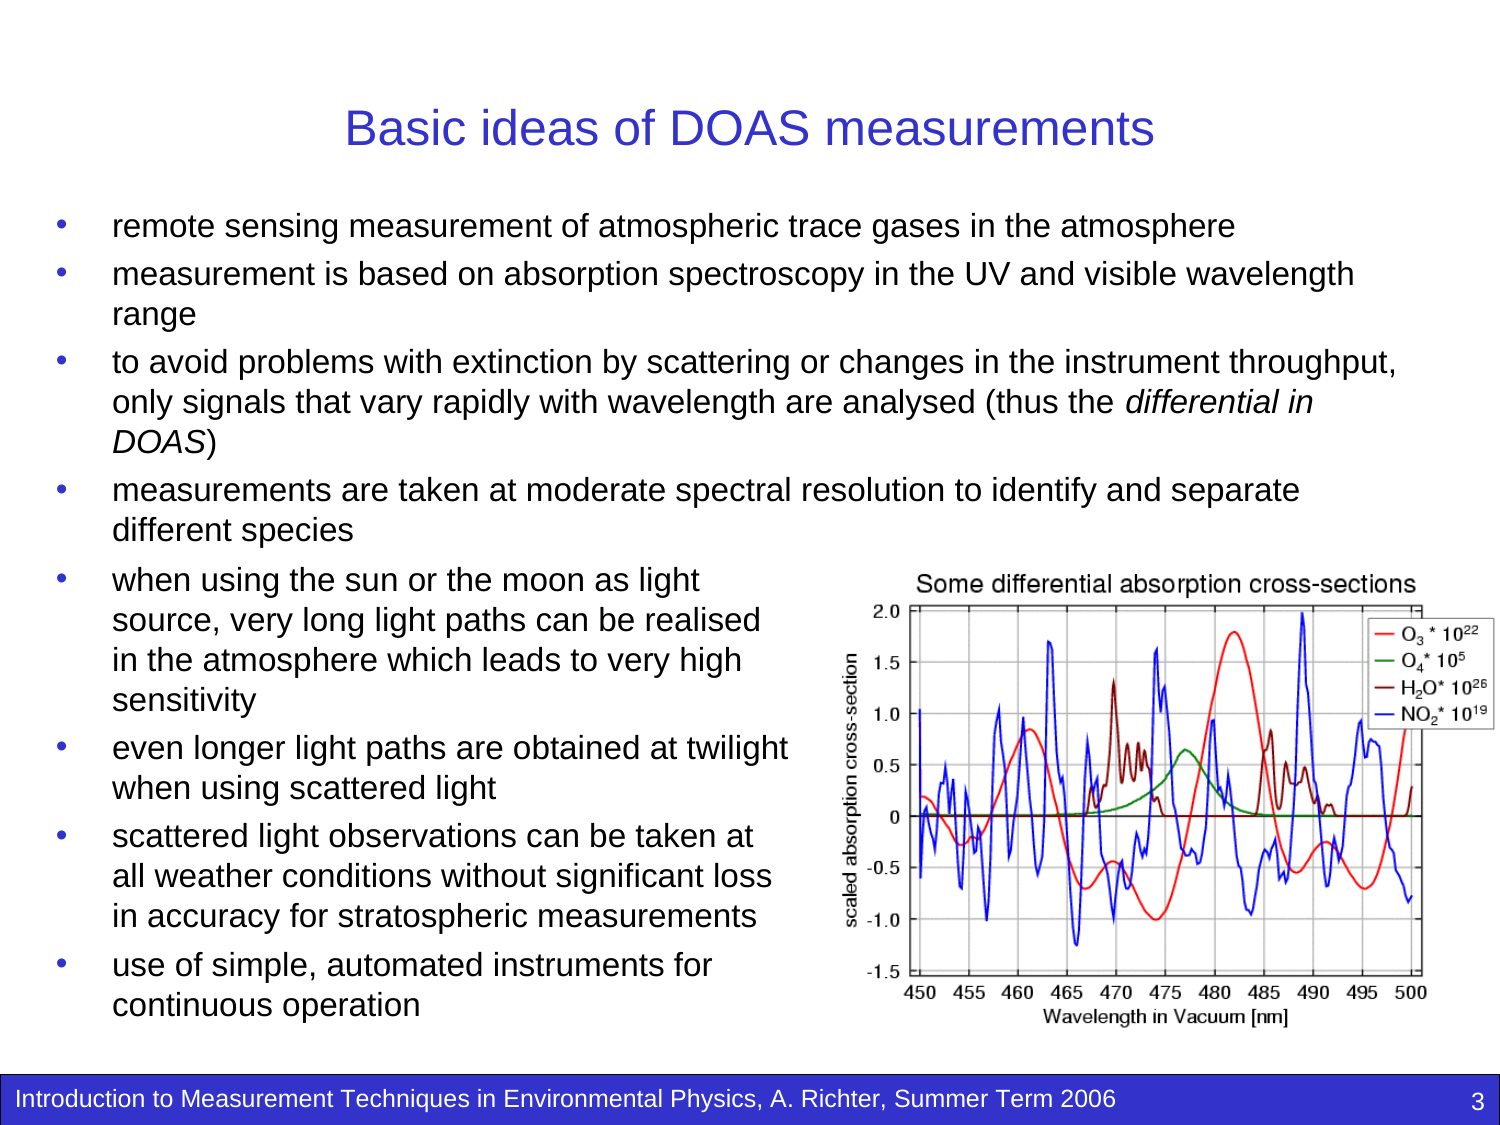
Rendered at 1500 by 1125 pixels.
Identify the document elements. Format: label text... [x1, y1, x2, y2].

picture [816, 562, 1500, 1033]
text_box when using the sun or the moon as light source, very long light paths can be realised in the atmosphere which leads to very high sensitivity even longer light paths are obtained at twilight when using scattered light scattered light observations can be taken at all weather conditions without significant loss in accuracy for stratospheric measurements use of simple, automated instruments for continuous operation [41, 550, 810, 965]
text_box remote sensing measurement of atmospheric trace gases in the atmosphere measurement is based on absorption spectroscopy in the UV and visible wavelength range to avoid problems with extinction by scattering or changes in the instrument throughput, only signals that vary rapidly with wavelength are analysed (thus the differential in DOAS) measurements are taken at moderate spectral resolution to identify and separate different species [41, 196, 1424, 610]
text_box Basic ideas of DOAS measurements [0, 87, 1500, 163]
